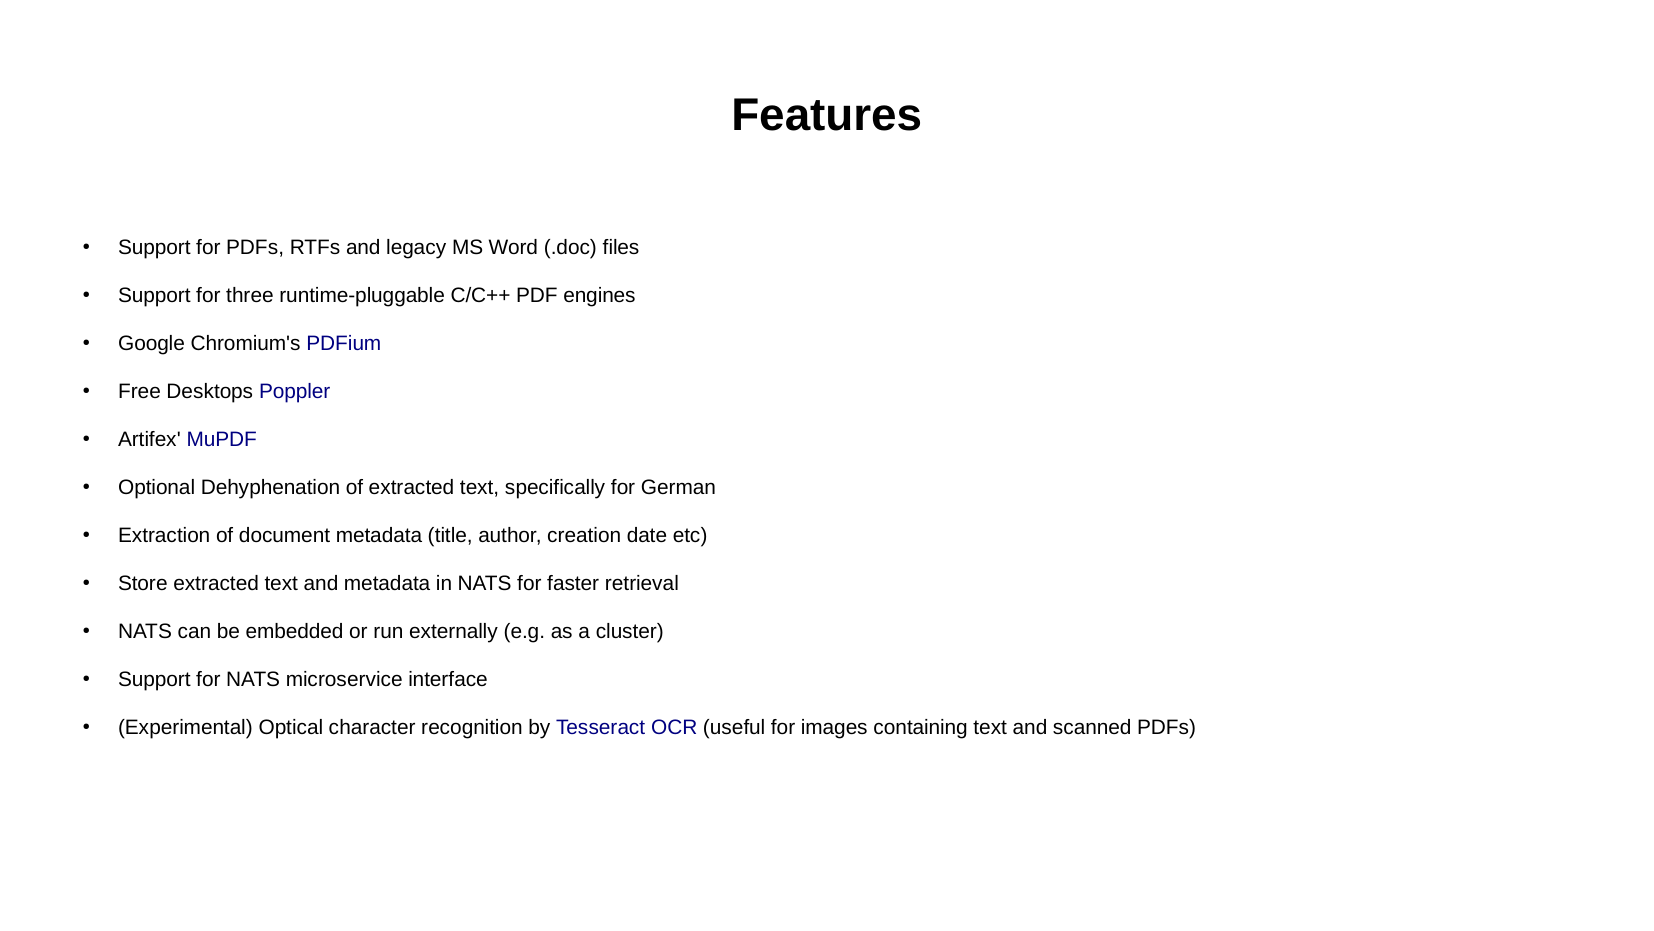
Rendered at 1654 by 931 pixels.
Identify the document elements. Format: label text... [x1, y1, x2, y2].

title Features [82, 37, 1571, 193]
subtitle Support for PDFs, RTFs and legacy MS Word (.doc) files Support for three runtime-pluggable C/C++ PDF engines Google Chromium's PDFium Free Desktops Poppler Artifex' MuPDF Optional Dehyphenation of extracted text, specifically for German Extraction of document metadata (title, author, creation date etc) Store extracted text and metadata in NATS for faster retrieval NATS can be embedded or run externally (e.g. as a cluster) Support for NATS microservice interface (Experimental) Optical character recognition by Tesseract OCR (useful for images containing text and scanned PDFs) [82, 217, 1571, 758]
